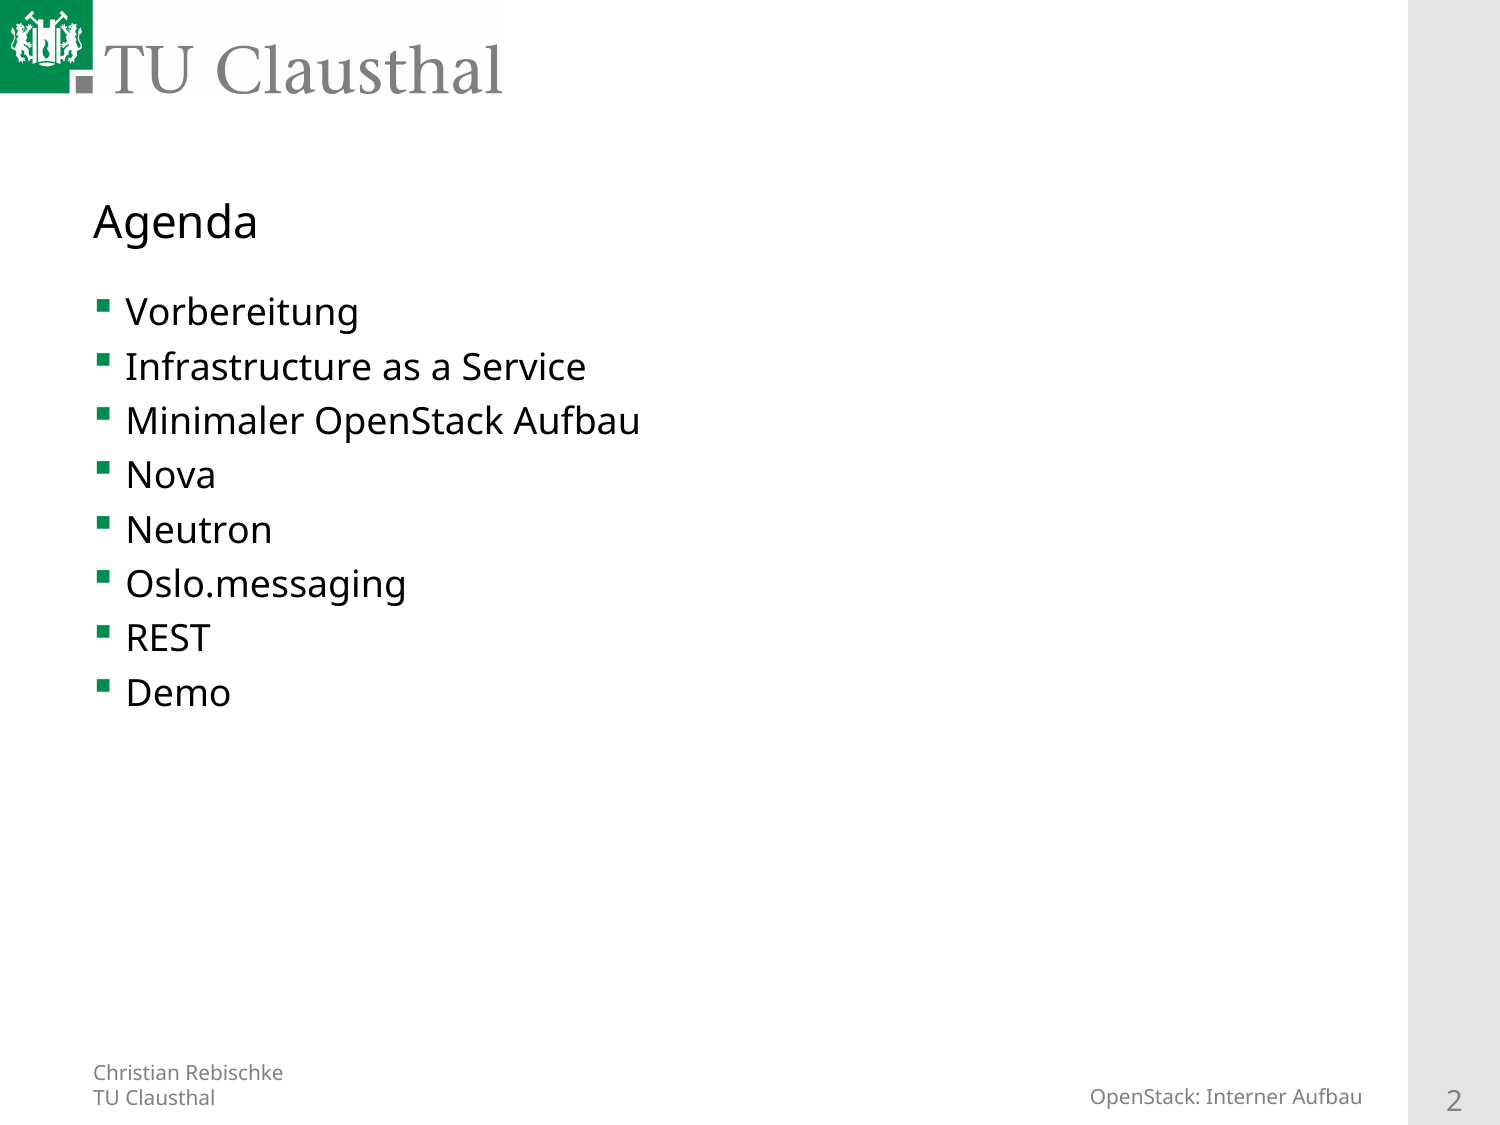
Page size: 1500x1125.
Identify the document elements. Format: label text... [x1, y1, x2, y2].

title Agenda [79, 184, 1375, 279]
list Vorbereitung Infrastructure as a Service Minimaler OpenStack Aufbau Nova Neutron Oslo.messaging REST Demo [78, 280, 1379, 949]
picture [0, 0, 502, 94]
